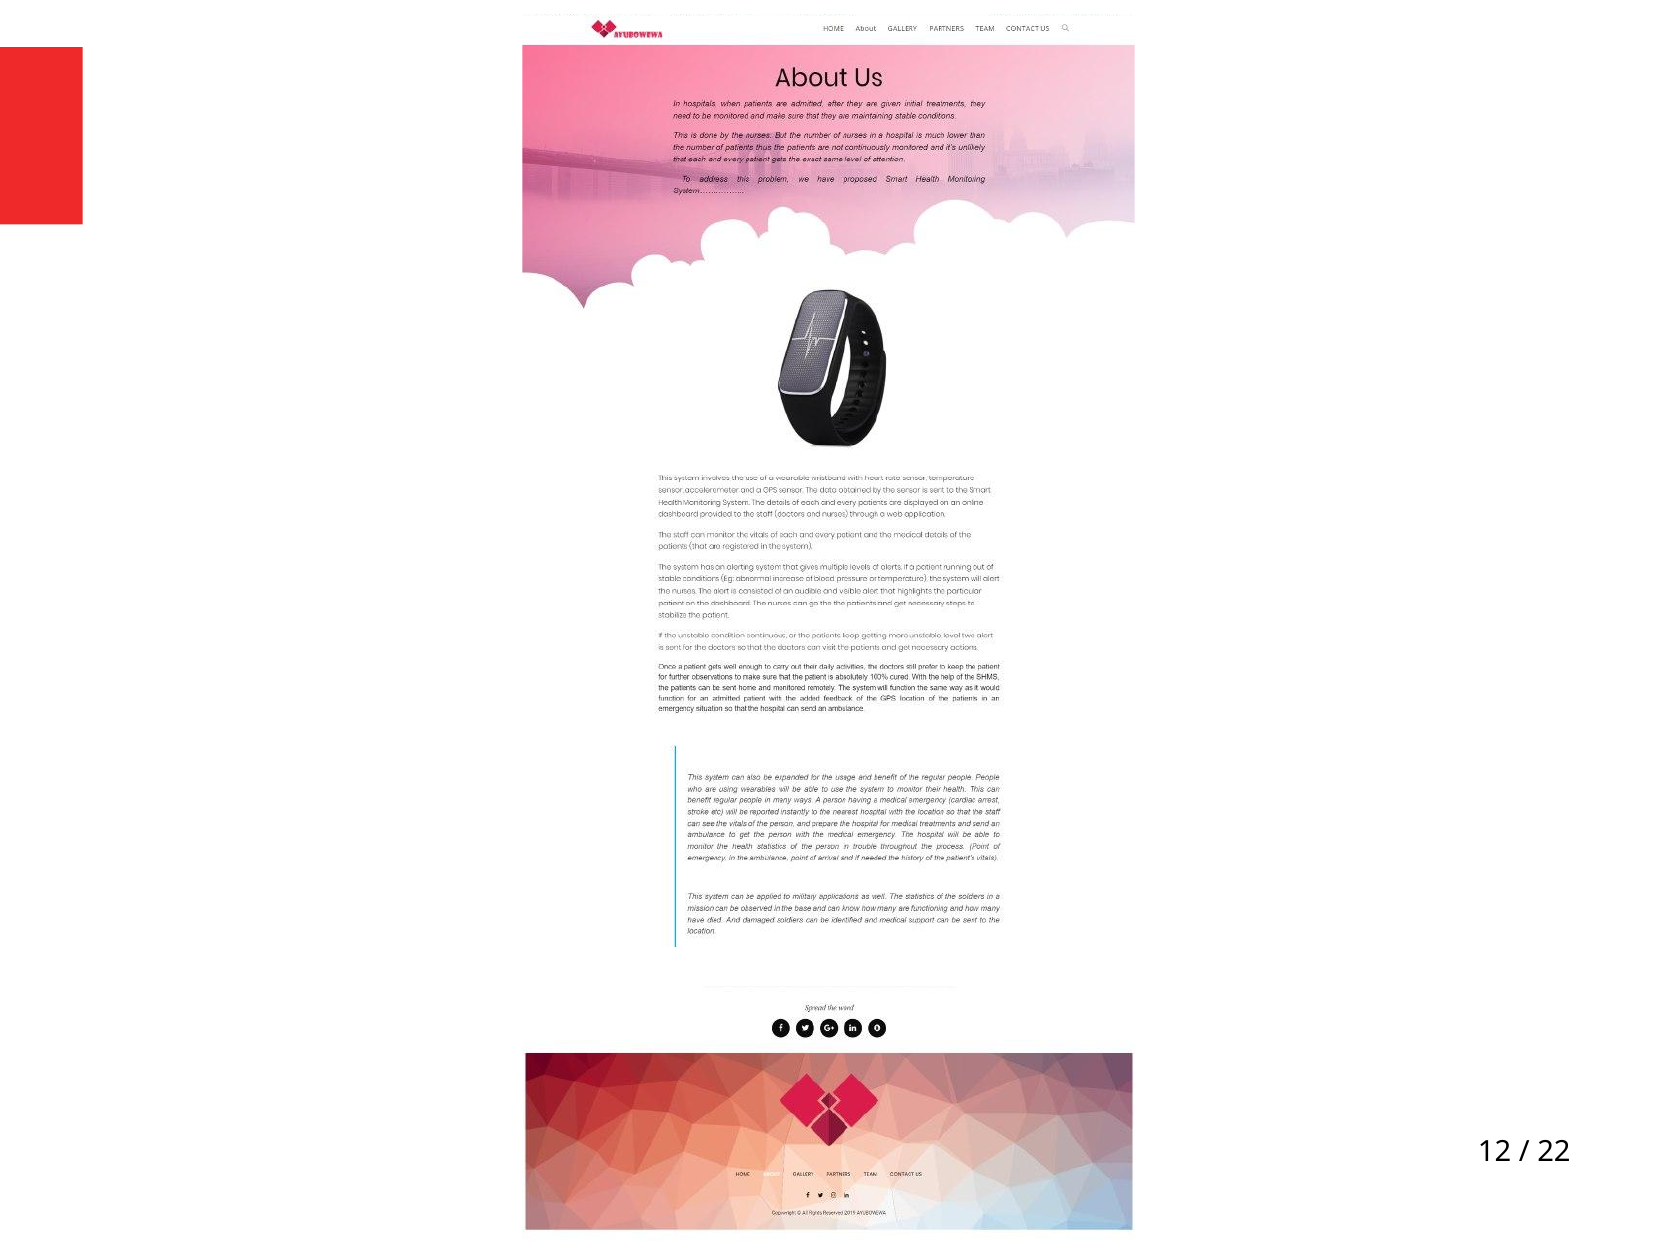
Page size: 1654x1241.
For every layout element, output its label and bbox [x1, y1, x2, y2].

picture [522, 14, 1135, 1241]
